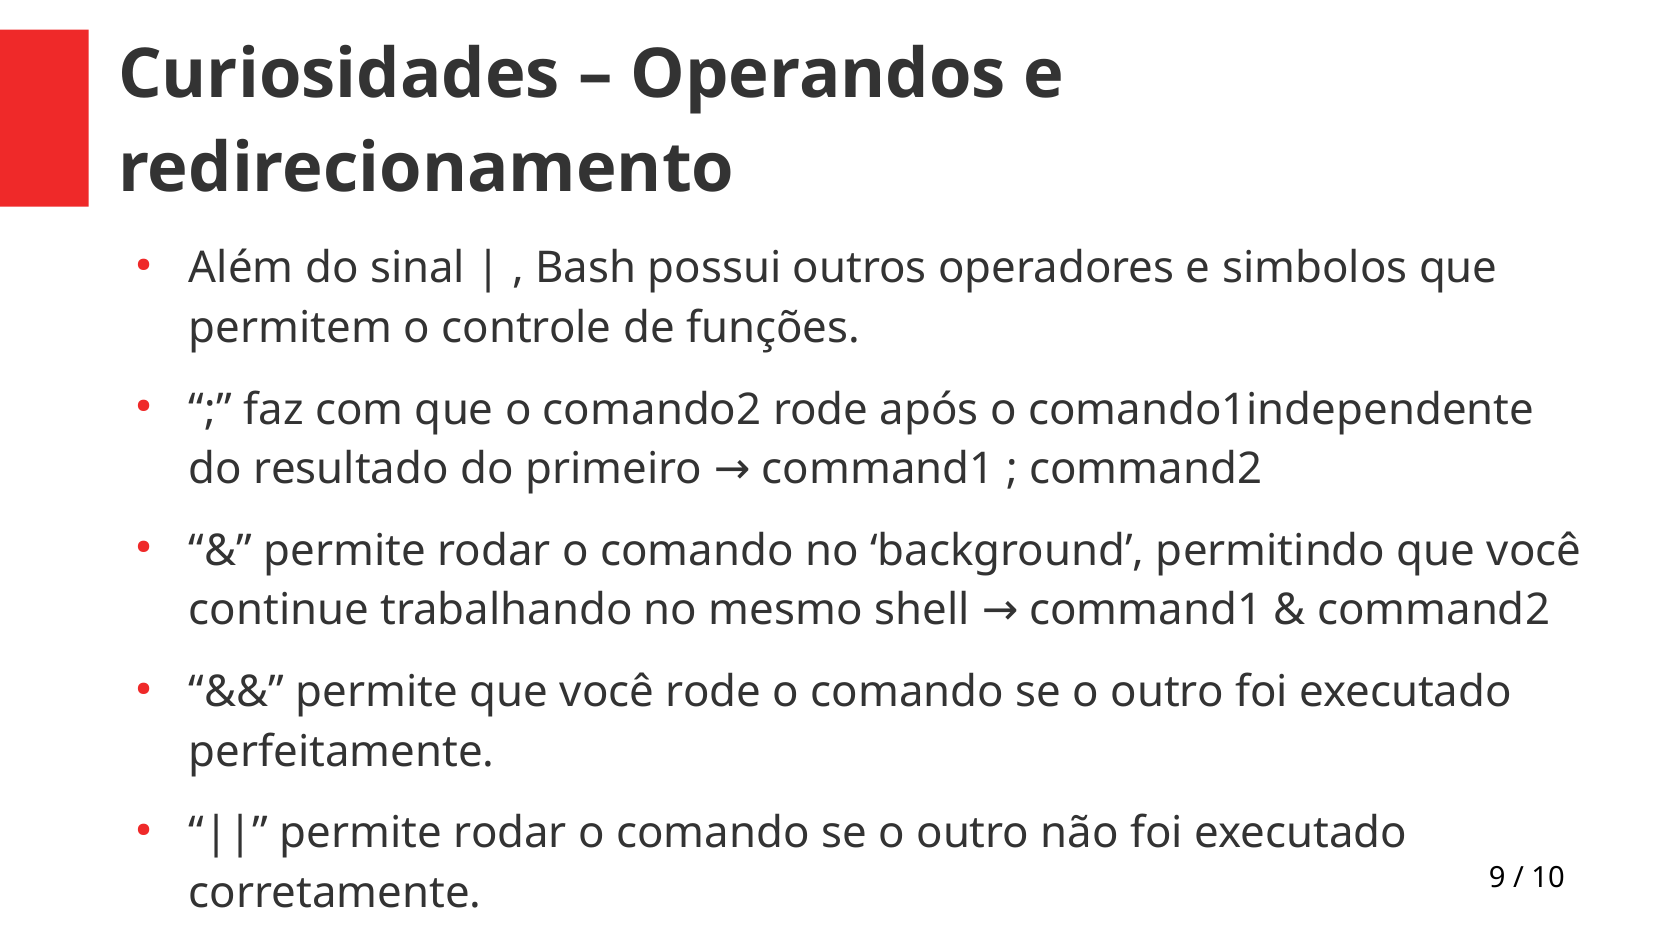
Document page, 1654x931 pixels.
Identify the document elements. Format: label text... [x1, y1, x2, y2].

list Além do sinal | , Bash possui outros operadores e simbolos que permitem o controle de funções. “;” faz com que o comando2 rode após o comando1independente do resultado do primeiro → command1 ; command2 “&” permite rodar o comando no ‘background’, permitindo que você continue trabalhando no mesmo shell → command1 & command2 “&&” permite que você rode o comando se o outro foi executado perfeitamente. “||” permite rodar o comando se o outro não foi executado corretamente. [118, 236, 1595, 798]
title Curiosidades – Operandos e redirecionamento [118, 24, 1595, 212]
